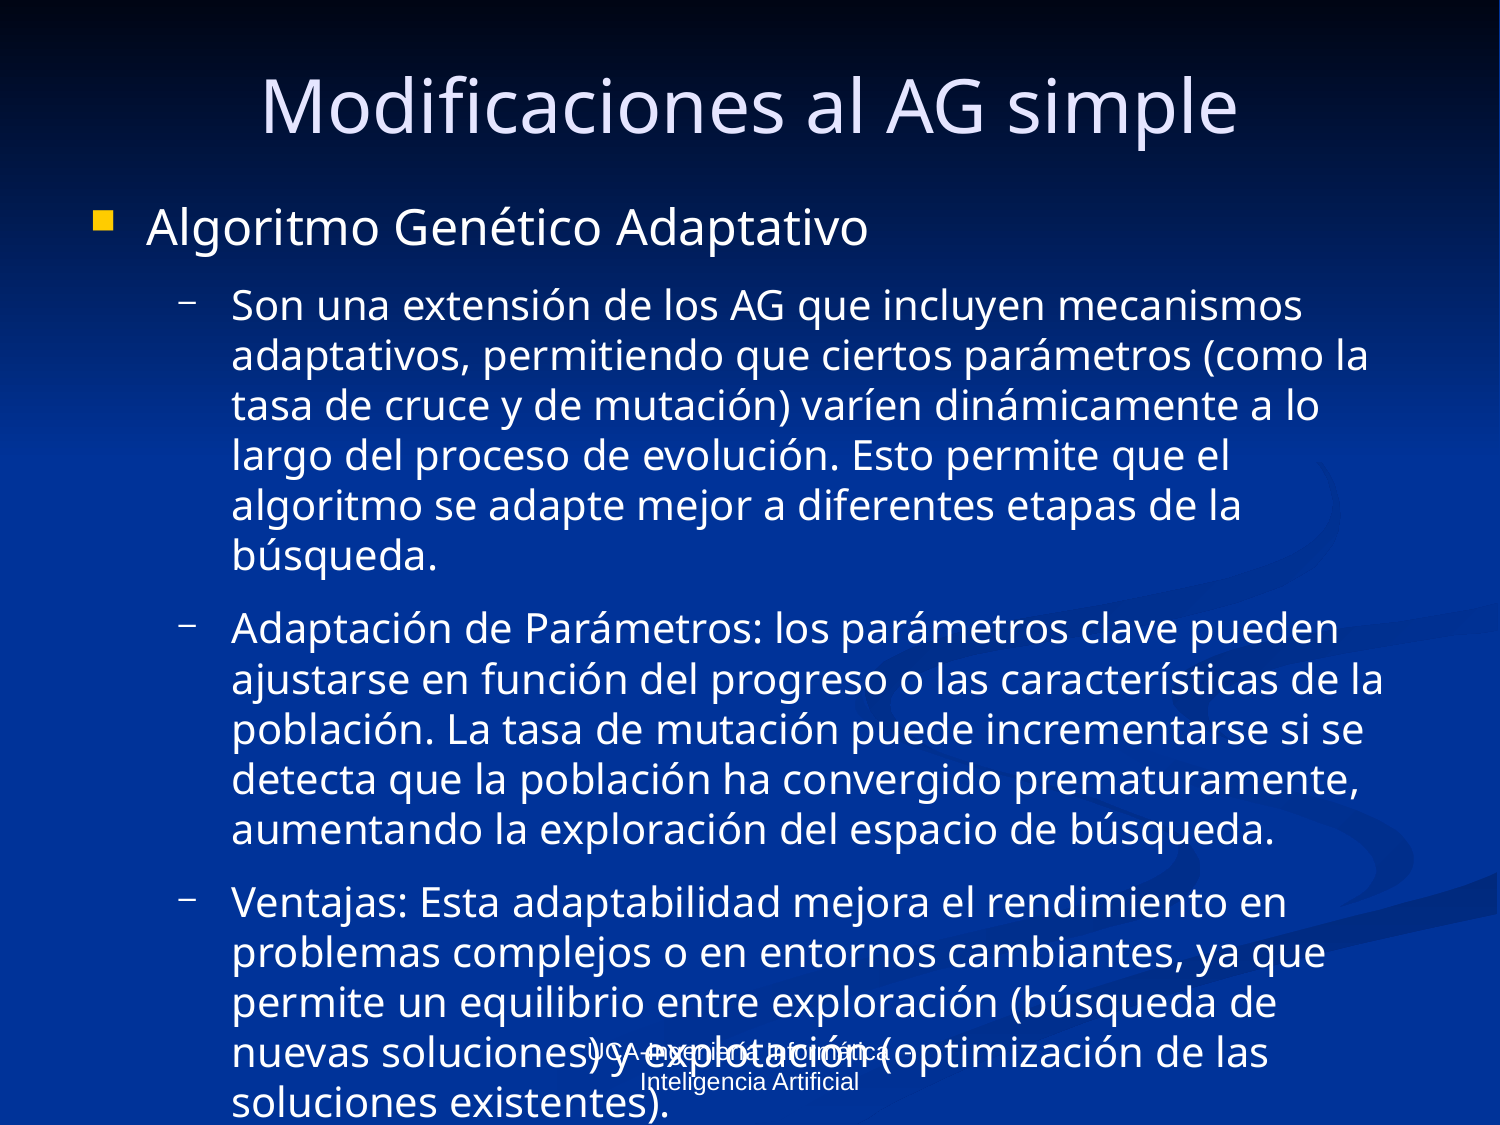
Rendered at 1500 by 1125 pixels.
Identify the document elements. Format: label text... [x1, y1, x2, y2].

list Algoritmo Genético Adaptativo Son una extensión de los AG que incluyen mecanismos adaptativos, permitiendo que ciertos parámetros (como la tasa de cruce y de mutación) varíen dinámicamente a lo largo del proceso de evolución. Esto permite que el algoritmo se adapte mejor a diferentes etapas de la búsqueda. Adaptación de Parámetros: los parámetros clave pueden ajustarse en función del progreso o las características de la población. La tasa de mutación puede incrementarse si se detecta que la población ha convergido prematuramente, aumentando la exploración del espacio de búsqueda. Ventajas: Esta adaptabilidad mejora el rendimiento en problemas complejos o en entornos cambiantes, ya que permite un equilibrio entre exploración (búsqueda de nuevas soluciones) y explotación (optimización de las soluciones existentes). [75, 187, 1425, 1005]
title Modificaciones al AG simple [75, 45, 1425, 163]
footer UCA-Ingeniería Informática - Inteligencia Artificial [512, 1025, 988, 1104]
